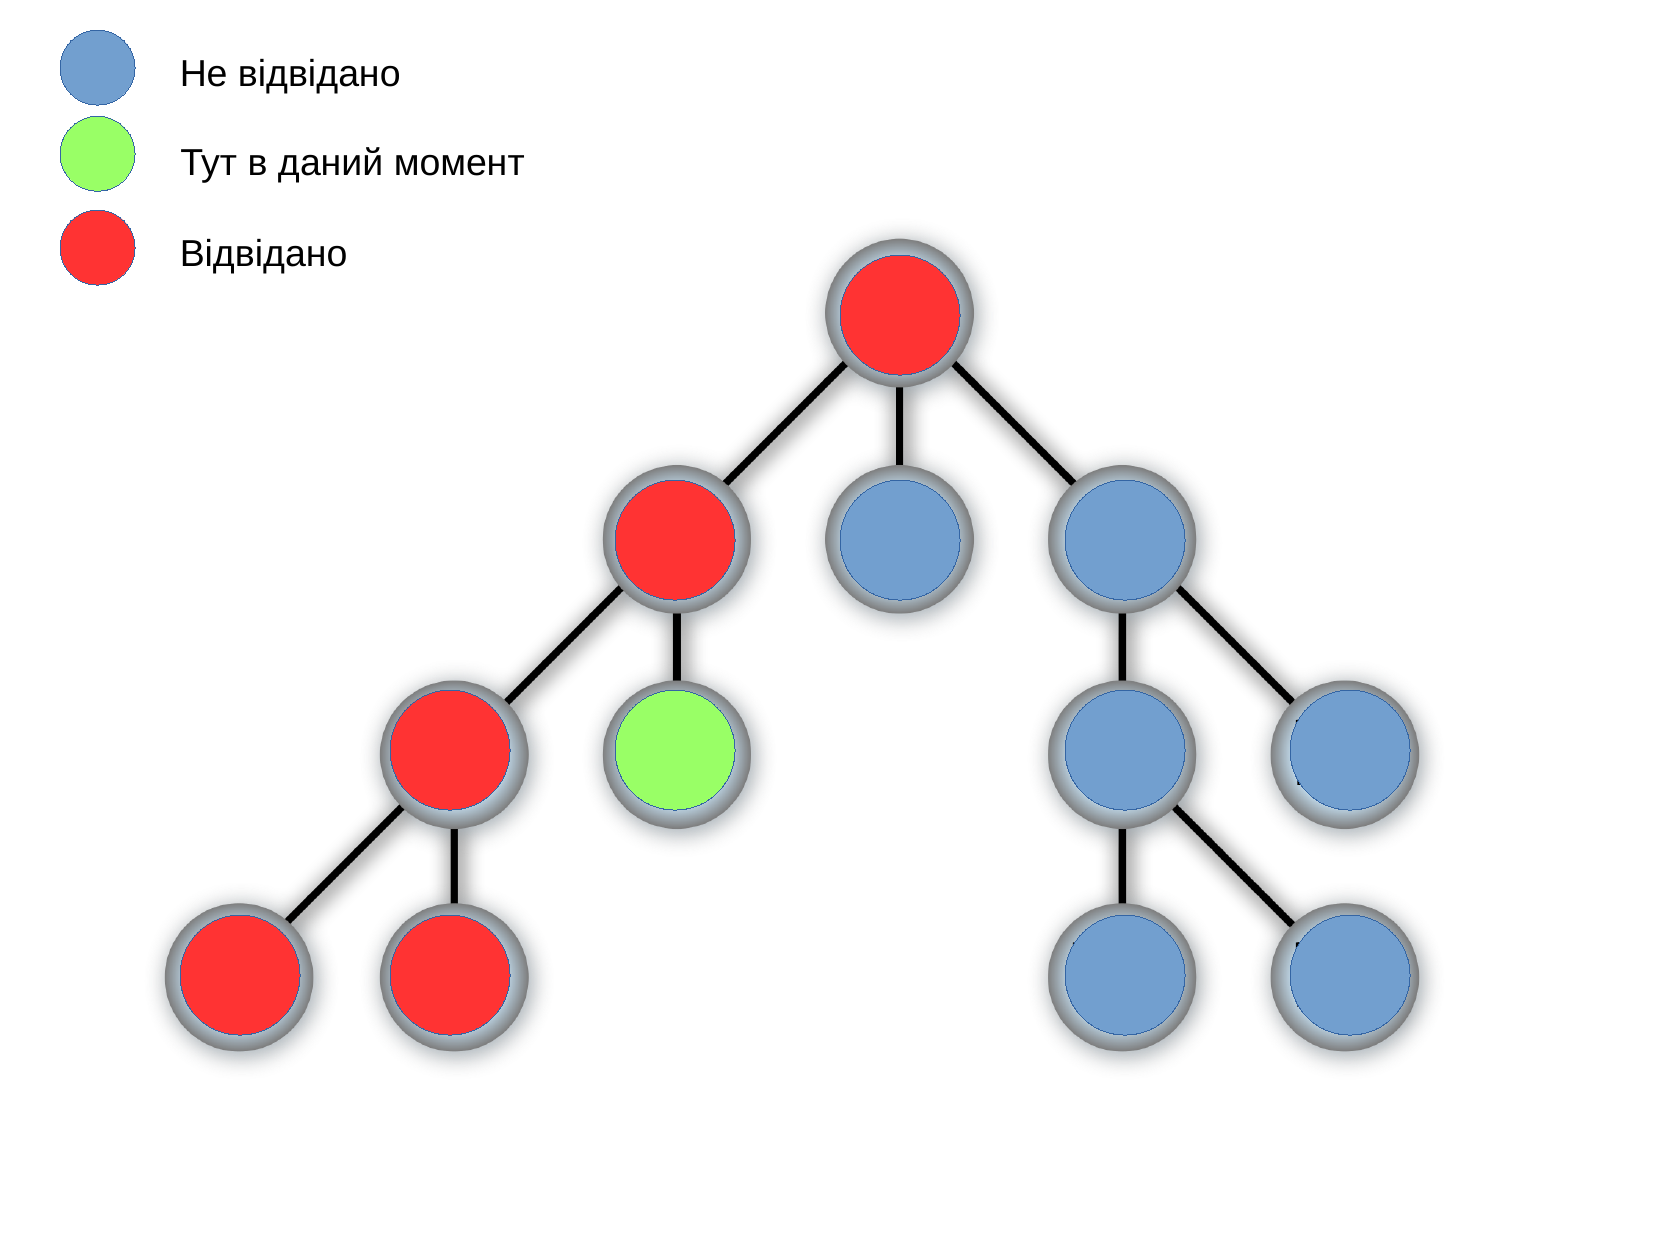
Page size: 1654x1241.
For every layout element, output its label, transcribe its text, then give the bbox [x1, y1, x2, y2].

text_box [615, 690, 736, 811]
text_box Тут в даний момент [165, 134, 541, 192]
text_box [1290, 690, 1411, 811]
text_box Відвідано [165, 225, 363, 282]
text_box [840, 255, 961, 376]
text_box [1065, 690, 1186, 811]
text_box [1065, 480, 1186, 601]
text_box [60, 116, 136, 192]
text_box Не відвідано [165, 45, 416, 102]
text_box [180, 915, 301, 1036]
text_box [60, 30, 136, 106]
picture [120, 191, 1530, 1096]
text_box [840, 480, 961, 601]
text_box [1290, 915, 1411, 1036]
text_box [390, 915, 511, 1036]
text_box [390, 690, 511, 811]
text_box [1065, 915, 1186, 1036]
text_box [615, 480, 736, 601]
text_box [60, 210, 136, 286]
